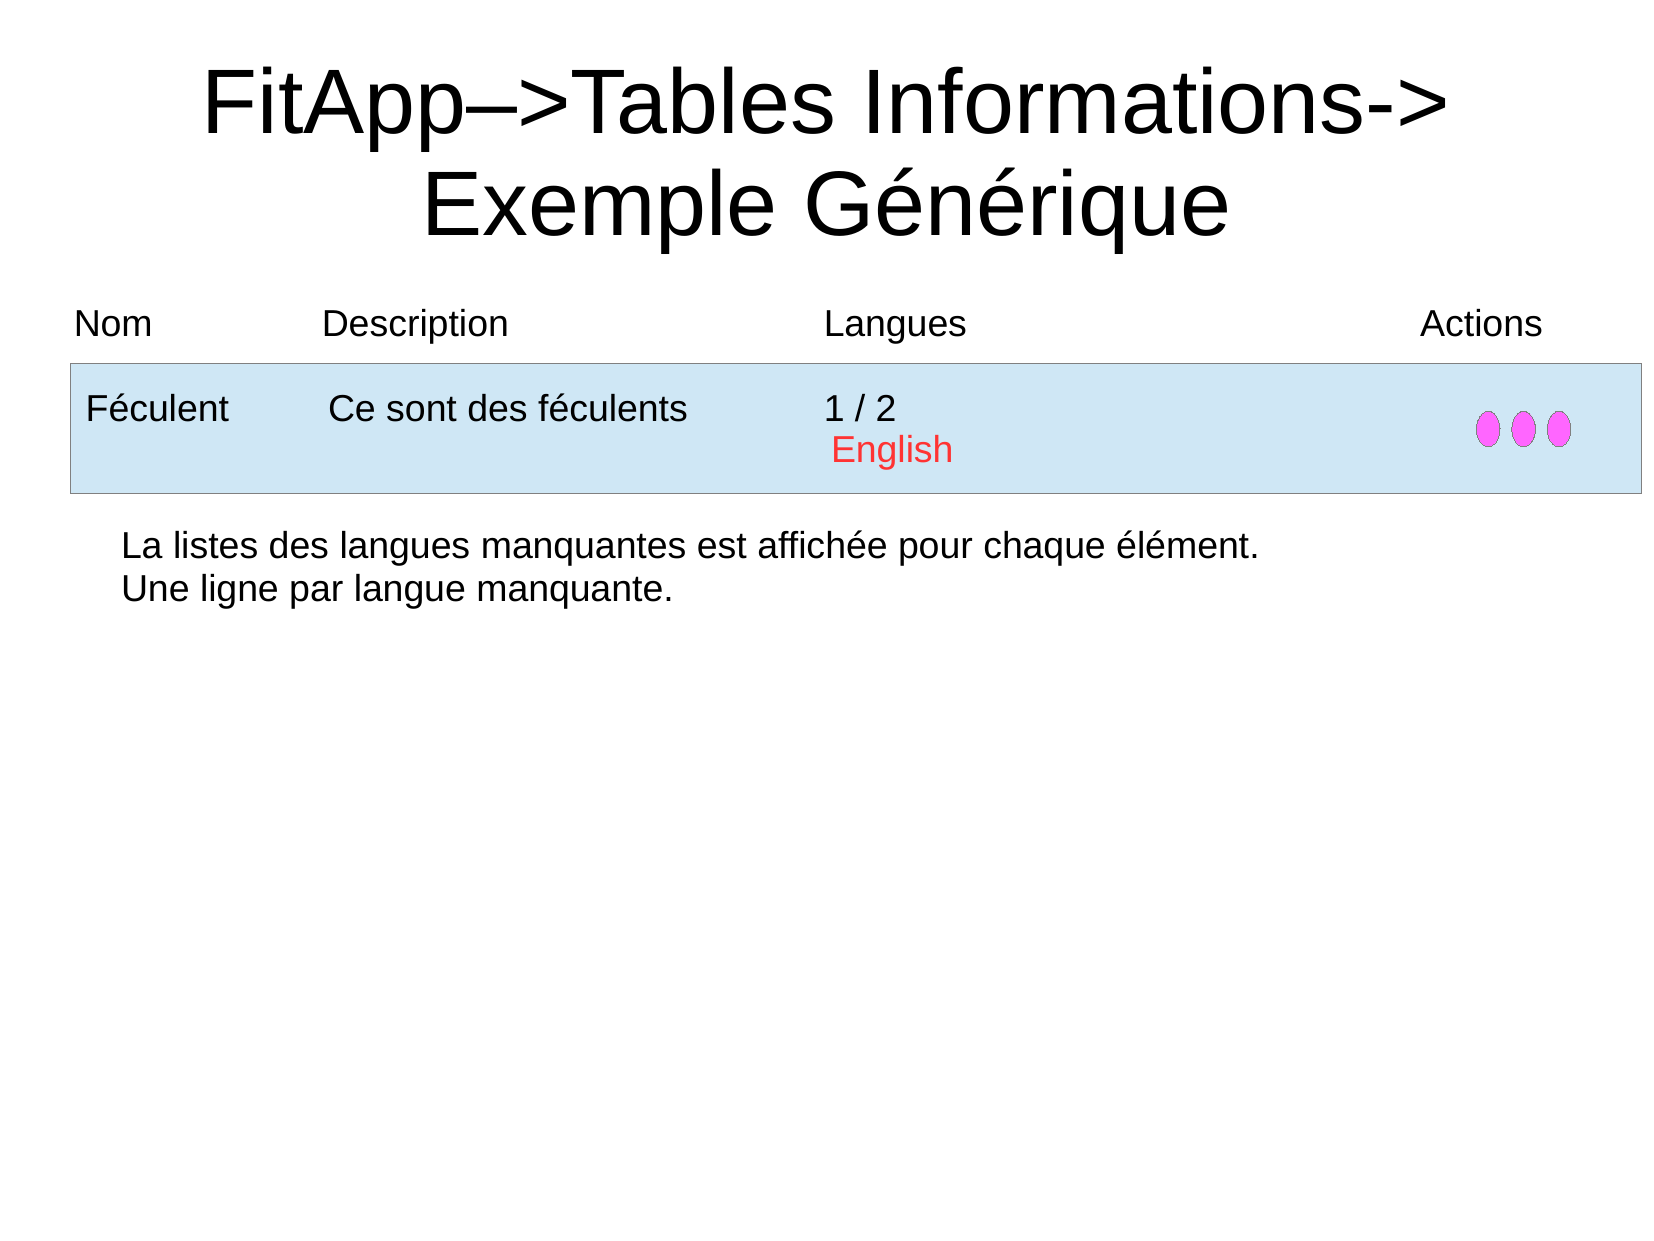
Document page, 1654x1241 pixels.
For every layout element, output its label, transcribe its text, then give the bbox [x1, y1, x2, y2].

text_box Nom [59, 295, 225, 353]
text_box Féculent Ce sont des féculents 1 / 2 English [70, 363, 1642, 494]
text_box Description [307, 295, 532, 353]
text_box [1476, 411, 1501, 447]
title FitApp–>Tables Informations-> Exemple Générique [82, 49, 1571, 257]
text_box Langues [809, 295, 1034, 353]
text_box [1511, 411, 1536, 447]
text_box [1547, 411, 1571, 447]
text_box Actions [1405, 295, 1630, 353]
text_box La listes des langues manquantes est affichée pour chaque élément. Une ligne par langue manquante. [106, 517, 1524, 697]
